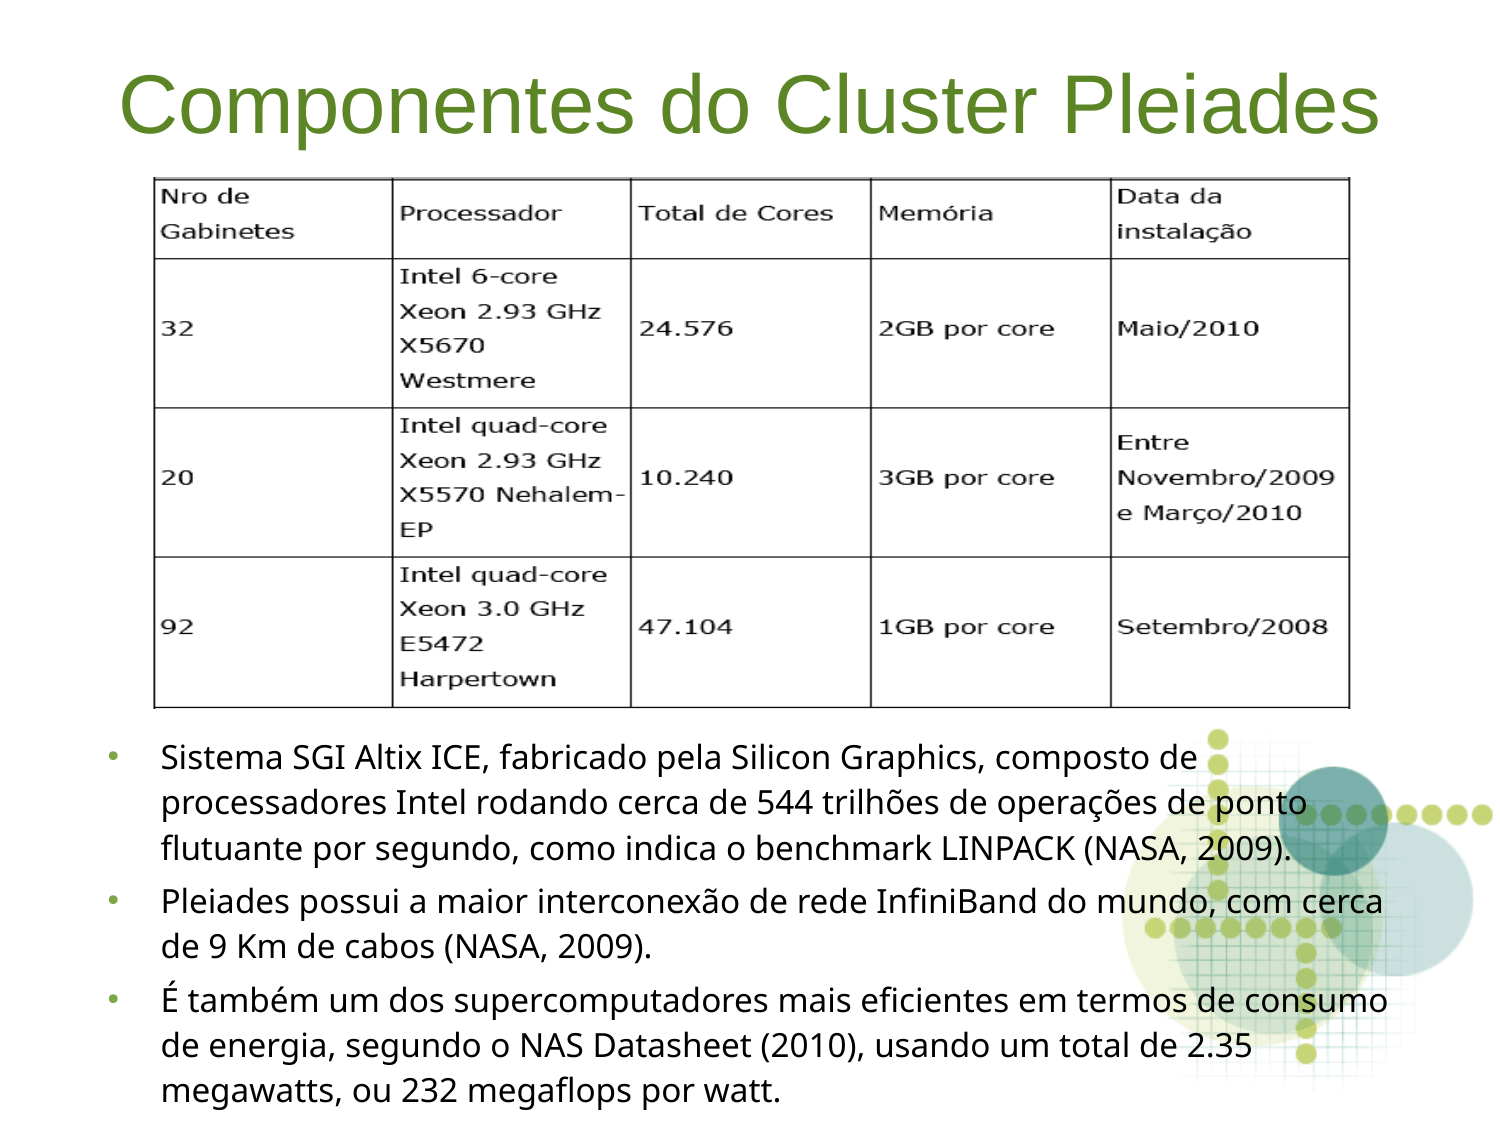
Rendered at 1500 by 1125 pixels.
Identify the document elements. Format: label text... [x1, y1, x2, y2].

list Sistema SGI Altix ICE, fabricado pela Silicon Graphics, composto de processadores Intel rodando cerca de 544 trilhões de operações de ponto flutuante por segundo, como indica o benchmark LINPACK (NASA, 2009). Pleiades possui a maior interconexão de rede InfiniBand do mundo, com cerca de 9 Km de cabos (NASA, 2009). É também um dos supercomputadores mais eficientes em termos de consumo de energia, segundo o NAS Datasheet (2010), usando um total de 2.35 megawatts, ou 232 megaflops por watt. [75, 726, 1426, 1125]
picture [1110, 718, 1500, 1098]
picture [147, 177, 1359, 709]
title Componentes do Cluster Pleiades [75, 11, 1426, 199]
